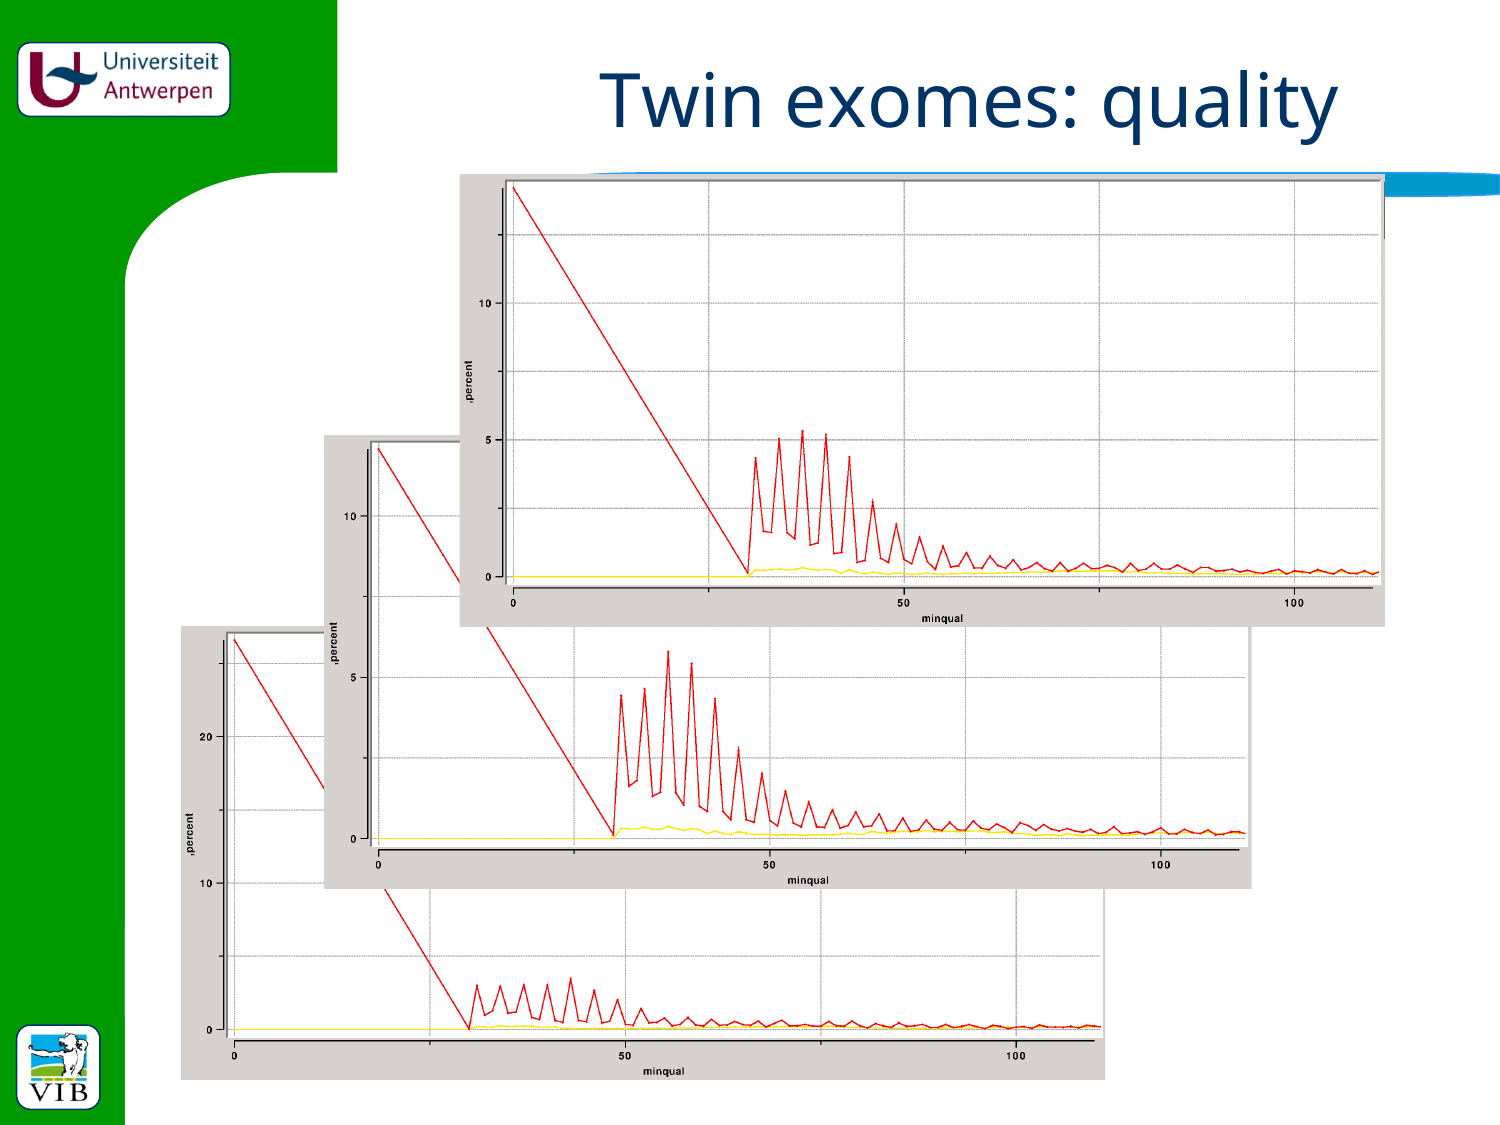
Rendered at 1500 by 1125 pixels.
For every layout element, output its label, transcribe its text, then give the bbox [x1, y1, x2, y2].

title Twin exomes: quality [584, 0, 1500, 195]
picture [25, 47, 223, 112]
picture [25, 1029, 91, 1107]
picture [180, 174, 1385, 1080]
